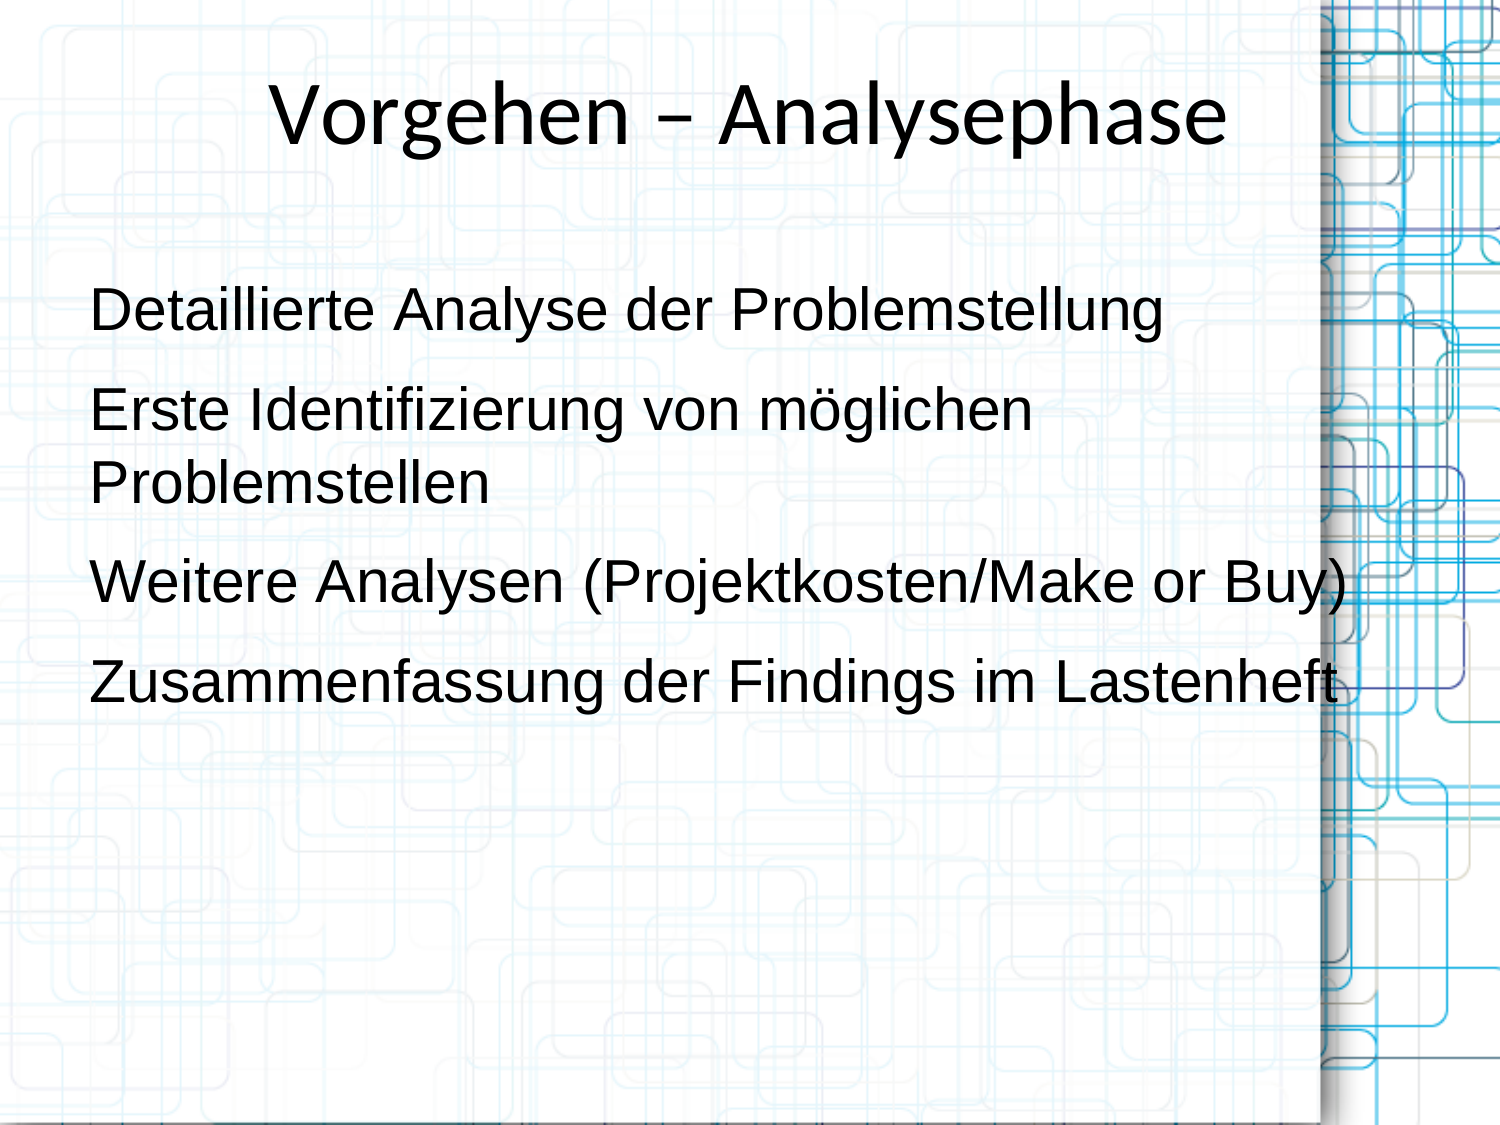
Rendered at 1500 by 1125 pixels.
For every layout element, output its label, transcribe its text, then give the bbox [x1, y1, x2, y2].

title Vorgehen – Analysephase [75, 45, 1425, 233]
list Detaillierte Analyse der Problemstellung Erste Identifizierung von möglichen Problemstellen Weitere Analysen (Projektkosten/Make or Buy) Zusammenfassung der Findings im Lastenheft [75, 262, 1425, 1005]
